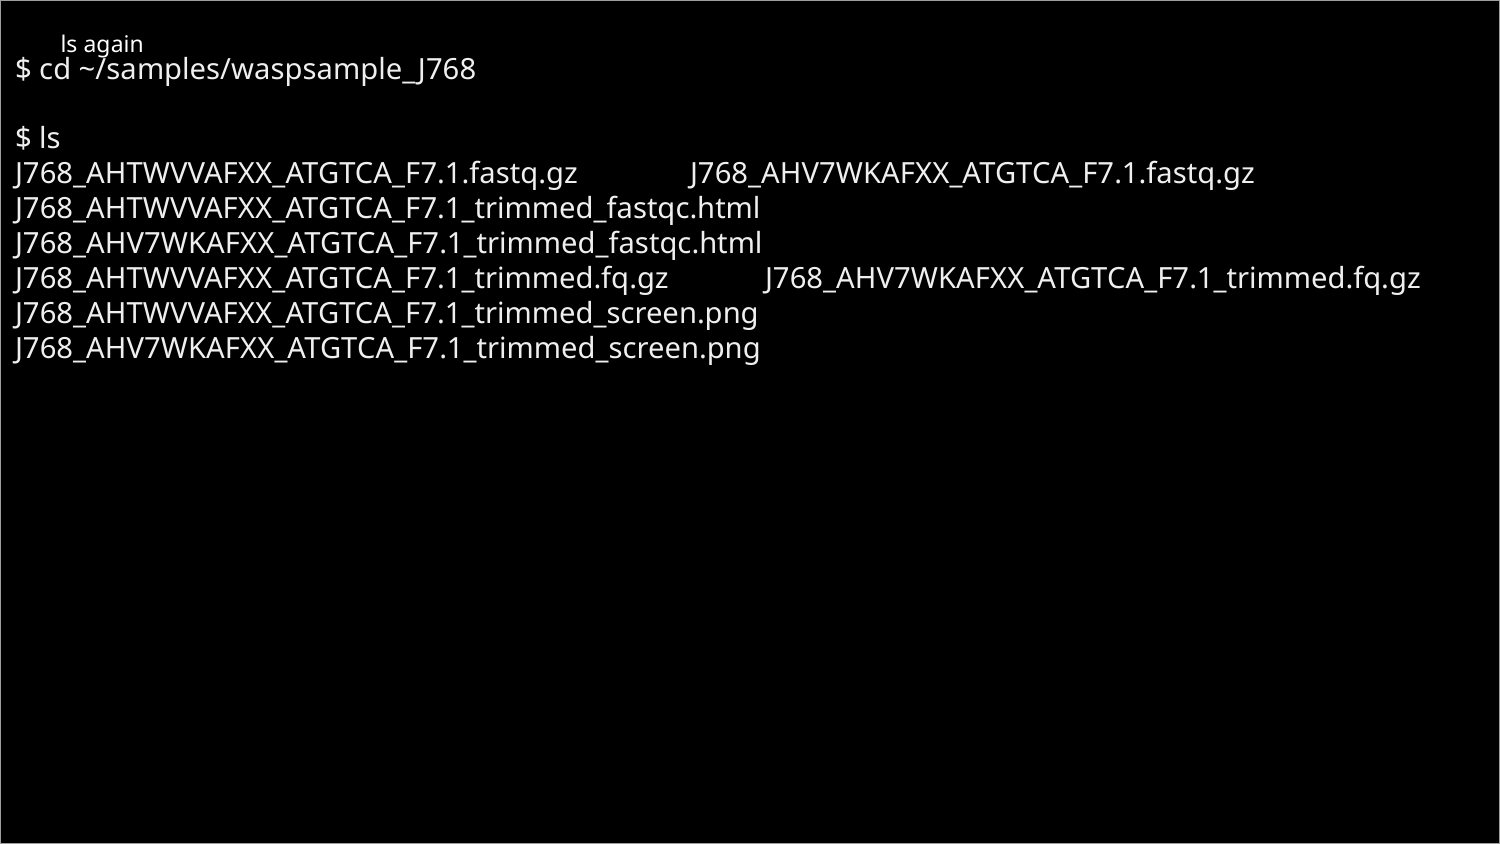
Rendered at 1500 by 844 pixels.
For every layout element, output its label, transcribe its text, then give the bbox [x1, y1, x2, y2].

text_box $ cd ~/samples/waspsample_J768 $ ls J768_AHTWVVAFXX_ATGTCA_F7.1.fastq.gz J768_AHV7WKAFXX_ATGTCA_F7.1.fastq.gz J768_AHTWVVAFXX_ATGTCA_F7.1_trimmed_fastqc.html J768_AHV7WKAFXX_ATGTCA_F7.1_trimmed_fastqc.html J768_AHTWVVAFXX_ATGTCA_F7.1_trimmed.fq.gz J768_AHV7WKAFXX_ATGTCA_F7.1_trimmed.fq.gz J768_AHTWVVAFXX_ATGTCA_F7.1_trimmed_screen.png J768_AHV7WKAFXX_ATGTCA_F7.1_trimmed_screen.png [0, 0, 1500, 844]
